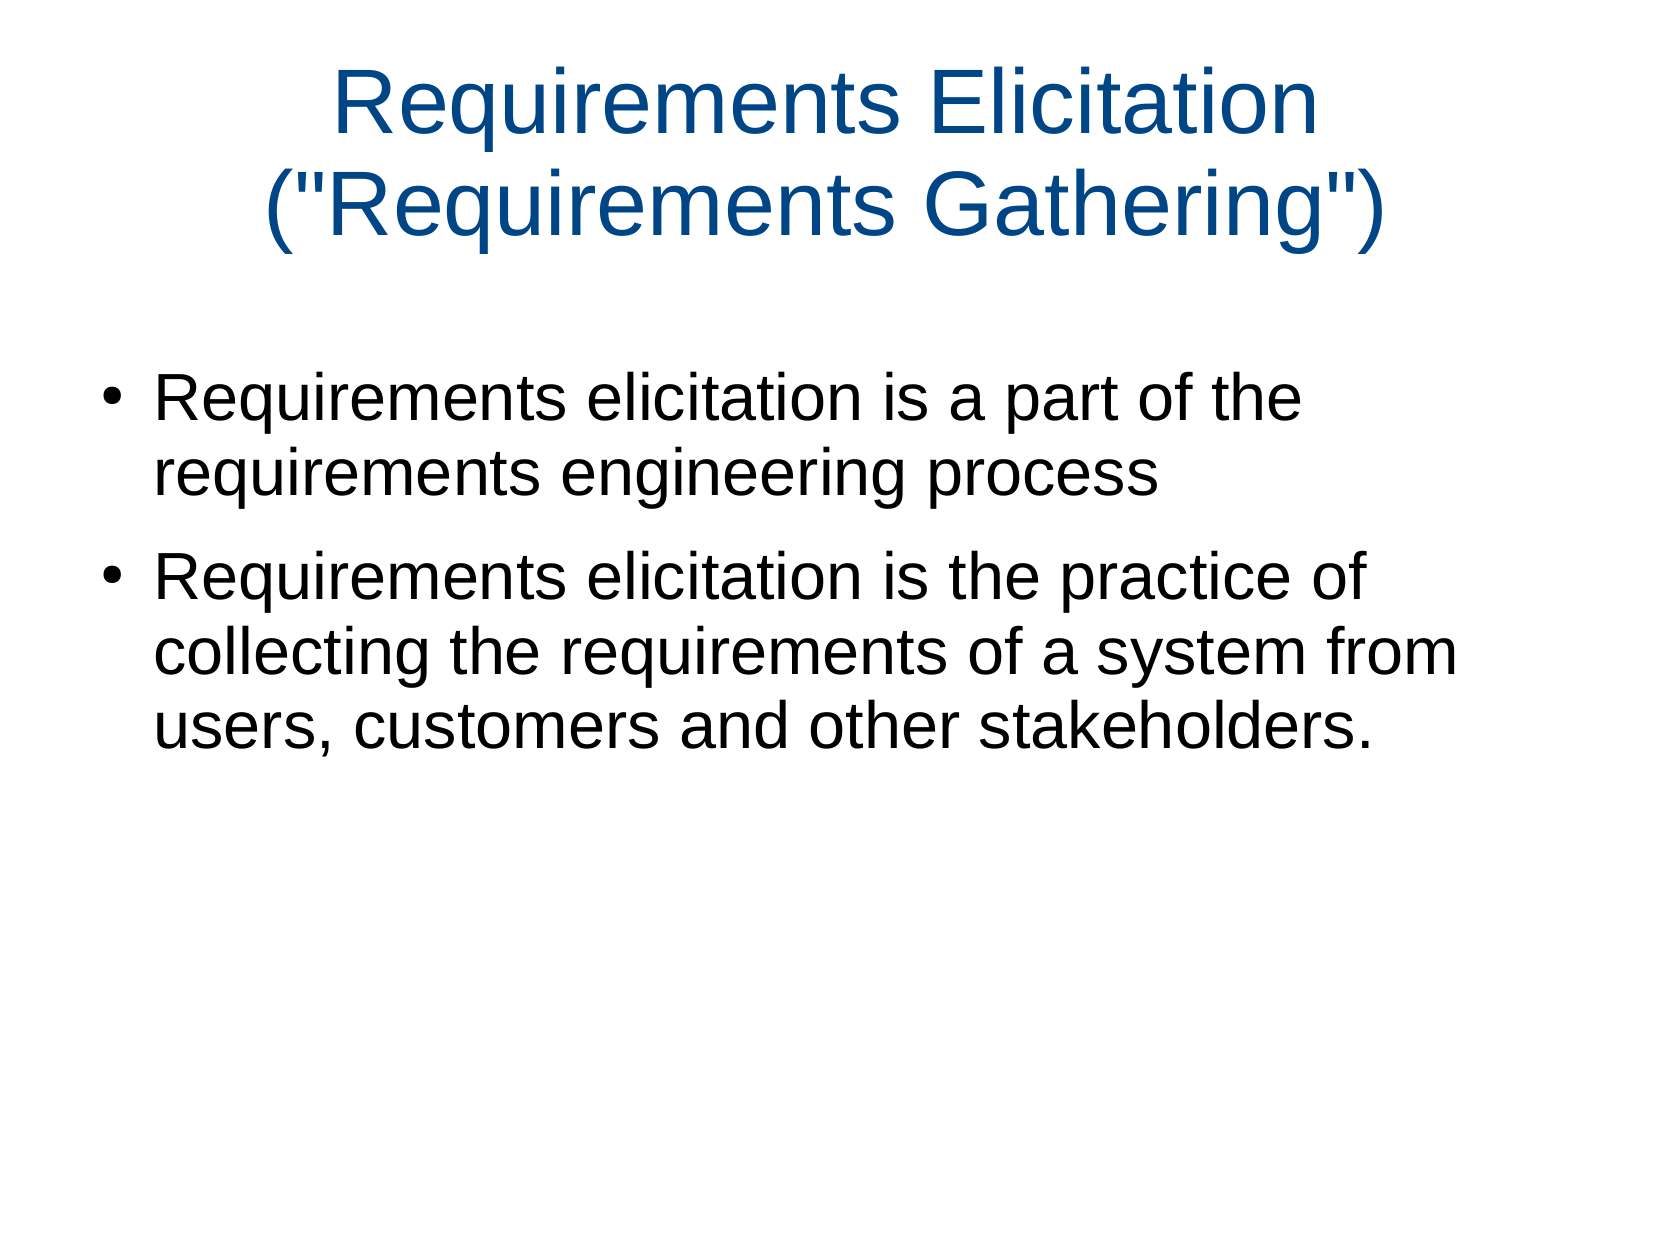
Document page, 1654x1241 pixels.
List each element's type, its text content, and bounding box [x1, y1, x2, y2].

list Requirements elicitation is a part of the requirements engineering process Requirements elicitation is the practice of collecting the requirements of a system from users, customers and other stakeholders. [82, 360, 1571, 1080]
title Requirements Elicitation ("Requirements Gathering") [82, 49, 1571, 257]
